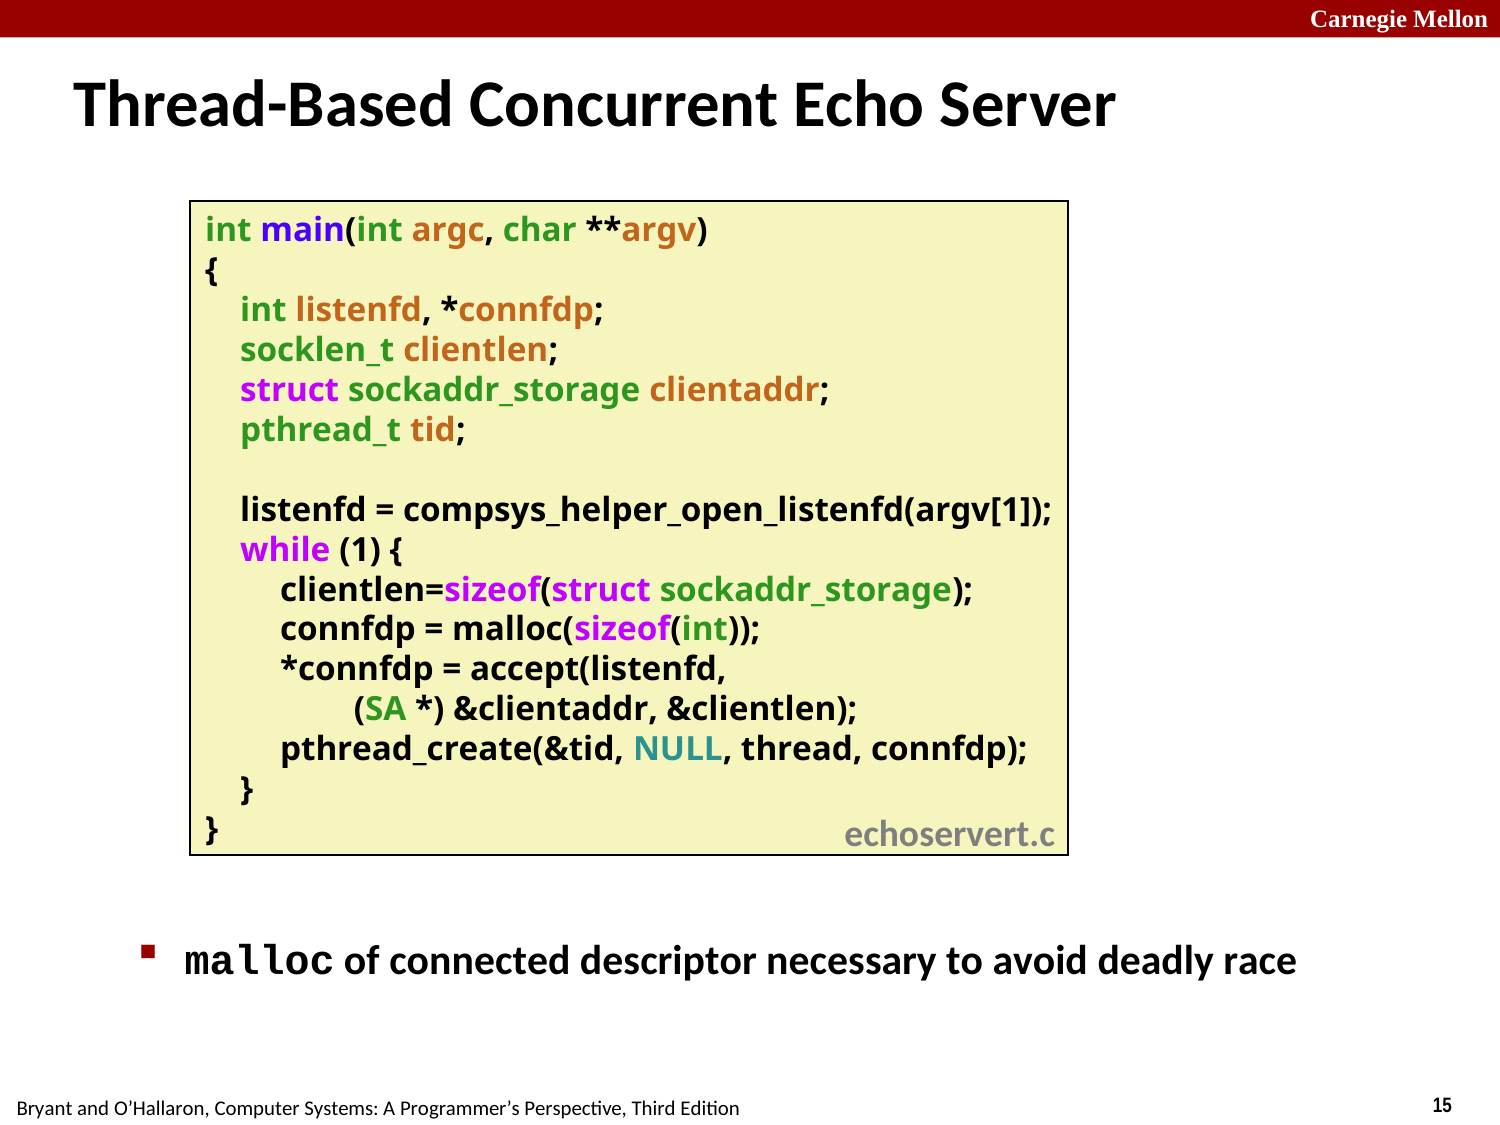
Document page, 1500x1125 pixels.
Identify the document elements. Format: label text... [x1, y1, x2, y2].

title Thread-Based Concurrent Echo Server [58, 37, 1304, 163]
text_box echoservert.c [829, 801, 1071, 862]
text_box malloc of connected descriptor necessary to avoid deadly race [47, 924, 1450, 1070]
text_box int main(int argc, char **argv) { int listenfd, *connfdp; socklen_t clientlen; struct sockaddr_storage clientaddr; pthread_t tid; listenfd = compsys_helper_open_listenfd(argv[1]); while (1) { clientlen=sizeof(struct sockaddr_storage); connfdp = malloc(sizeof(int)); *connfdp = accept(listenfd, (SA *) &clientaddr, &clientlen); pthread_create(&tid, NULL, thread, connfdp); } } [190, 201, 1069, 855]
